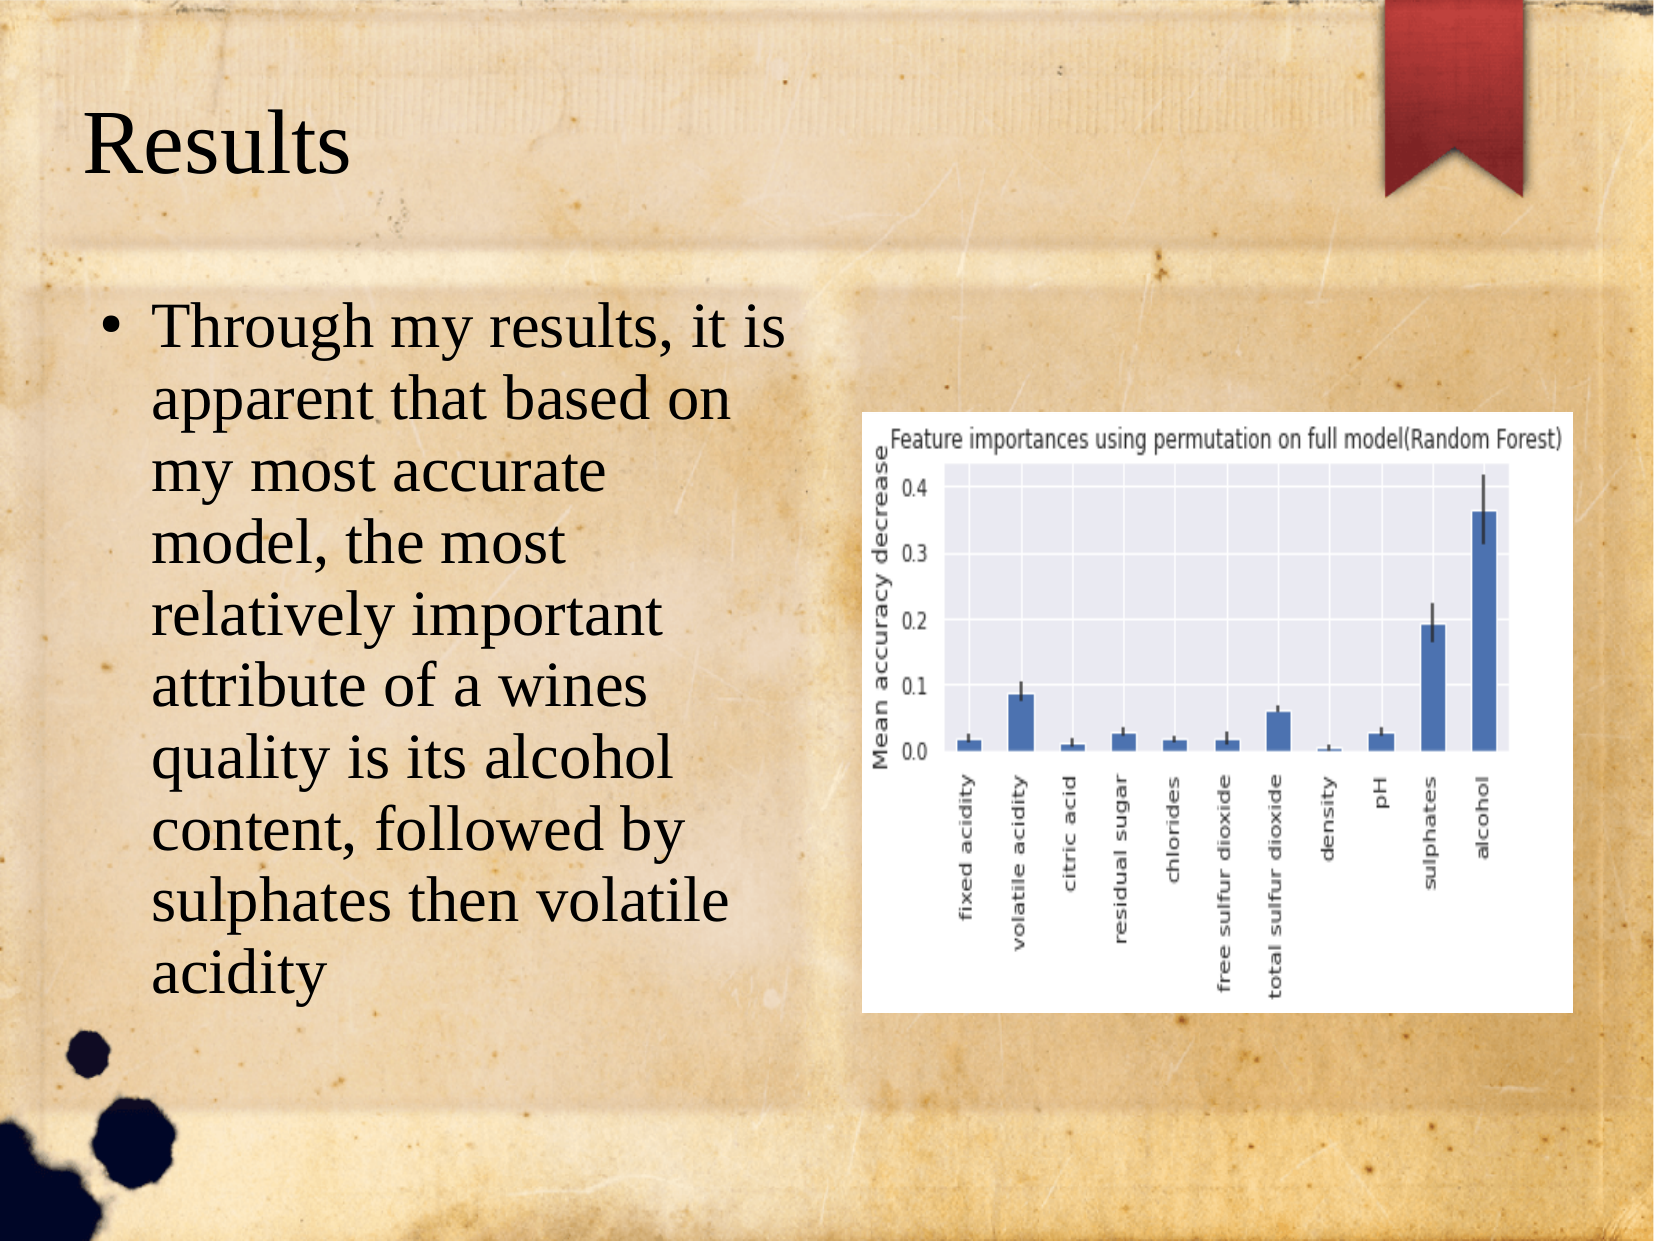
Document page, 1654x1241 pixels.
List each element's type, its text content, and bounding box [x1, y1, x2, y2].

title Results [82, 49, 1347, 237]
picture [0, 0, 1654, 1241]
list Through my results, it is apparent that based on my most accurate model, the most relatively important attribute of a wines quality is its alcohol content, followed by sulphates then volatile acidity [82, 290, 793, 1010]
